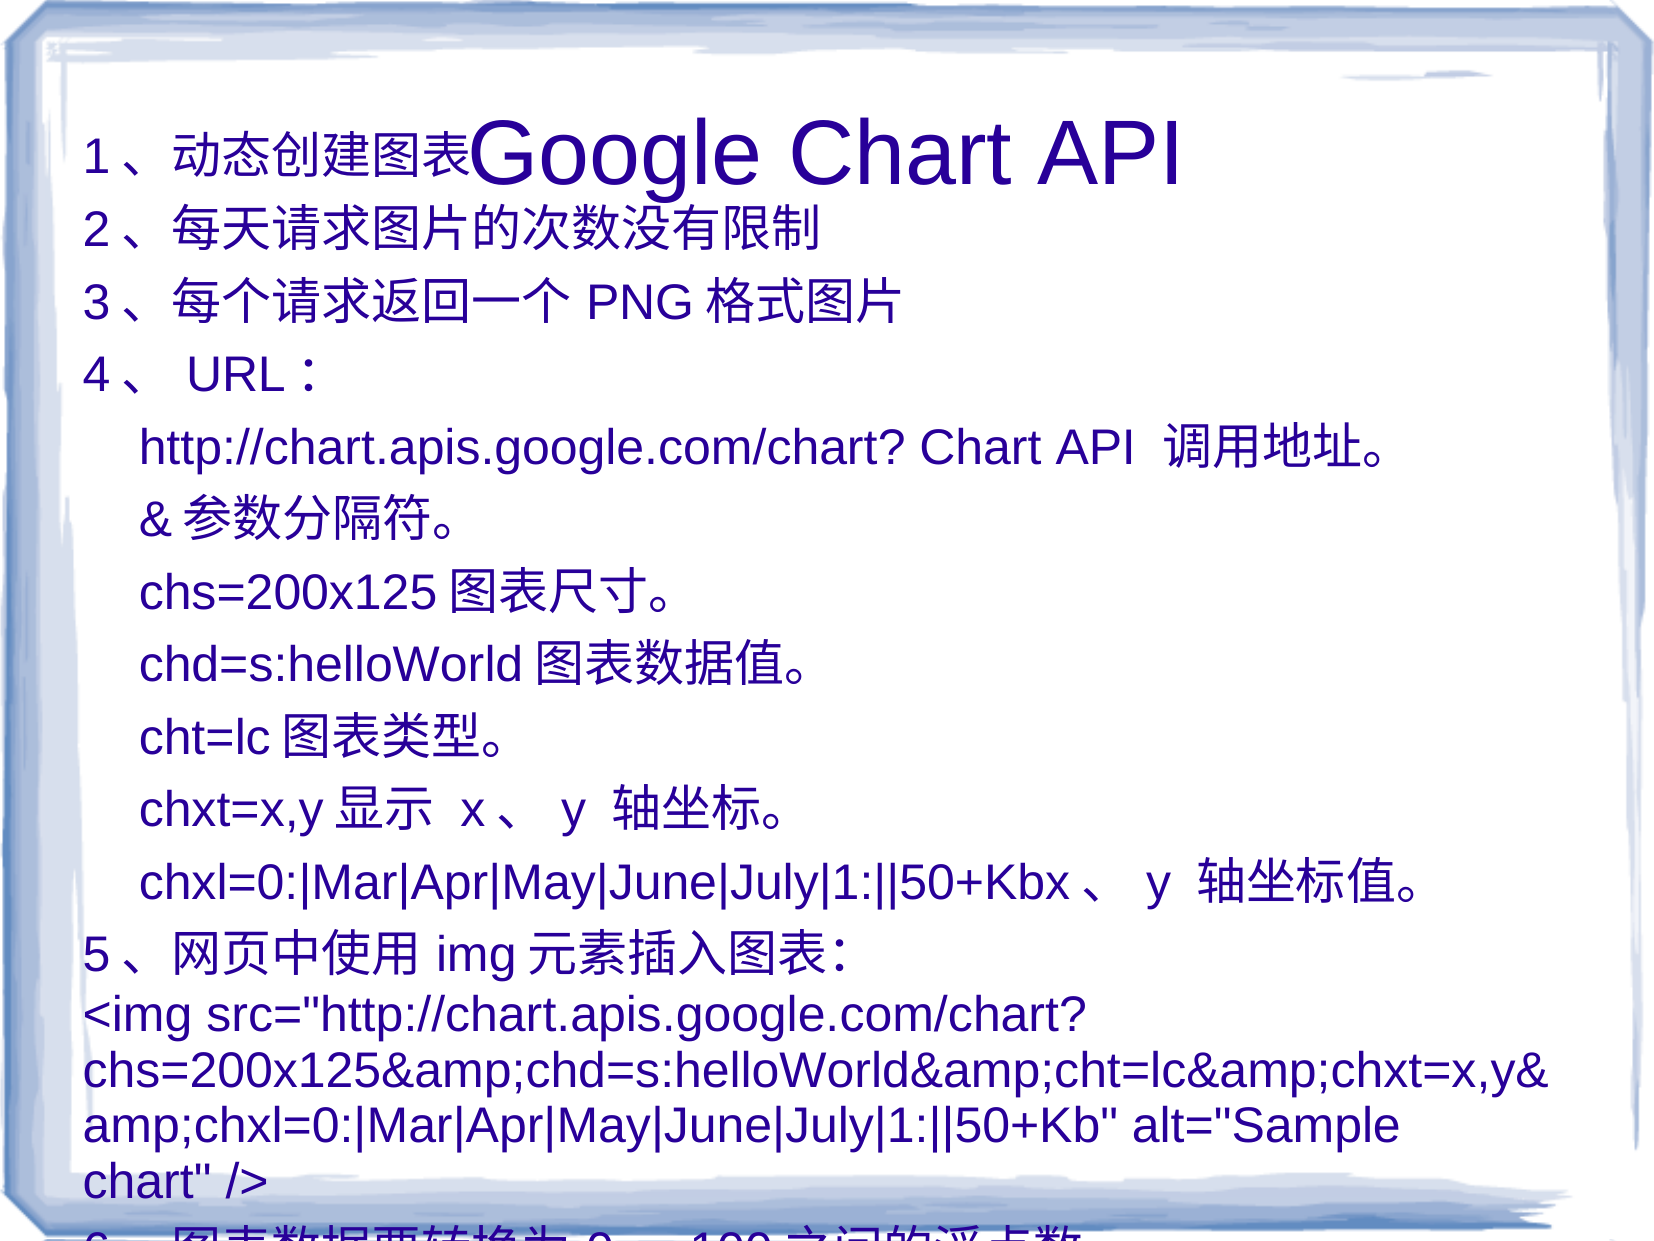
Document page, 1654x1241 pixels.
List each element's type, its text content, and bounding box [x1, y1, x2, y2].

picture [751, 1236, 764, 1241]
picture [179, 1231, 213, 1241]
picture [724, 1236, 737, 1241]
picture [0, 0, 1654, 1241]
picture [911, 1236, 926, 1241]
title Google Chart API [82, 49, 1571, 208]
picture [344, 1230, 364, 1237]
picture [891, 1236, 901, 1241]
picture [494, 1233, 508, 1238]
subtitle 1、动态创建图表 2、每天请求图片的次数没有限制 3、每个请求返回一个PNG格式图片 4、URL： http://chart.apis.google.com/chart? Chart API 调用地址。 &参数分隔符。 chs=200x125图表尺寸。 chd=s:helloWorld图表数据值。 cht=lc图表类型。 chxt=x,y显示 x、y 轴坐标。 chxl=0:|Mar|Apr|May|June|July|1:||50+Kbx、y 轴坐标值。 5、网页中使用img元素插入图表： <img src="http://chart.apis.google.com/chart?chs=200x125&amp;chd=s:helloWorld&amp;cht=lc&amp;chxt=x,y&amp;chxl=0:|Mar|Apr|May|June|July|1:||50+Kb" alt="Sample chart" /> 6、图表数据要转换为0～100之间的浮点数 [82, 208, 1571, 1189]
picture [593, 1236, 606, 1241]
picture [392, 1230, 400, 1235]
